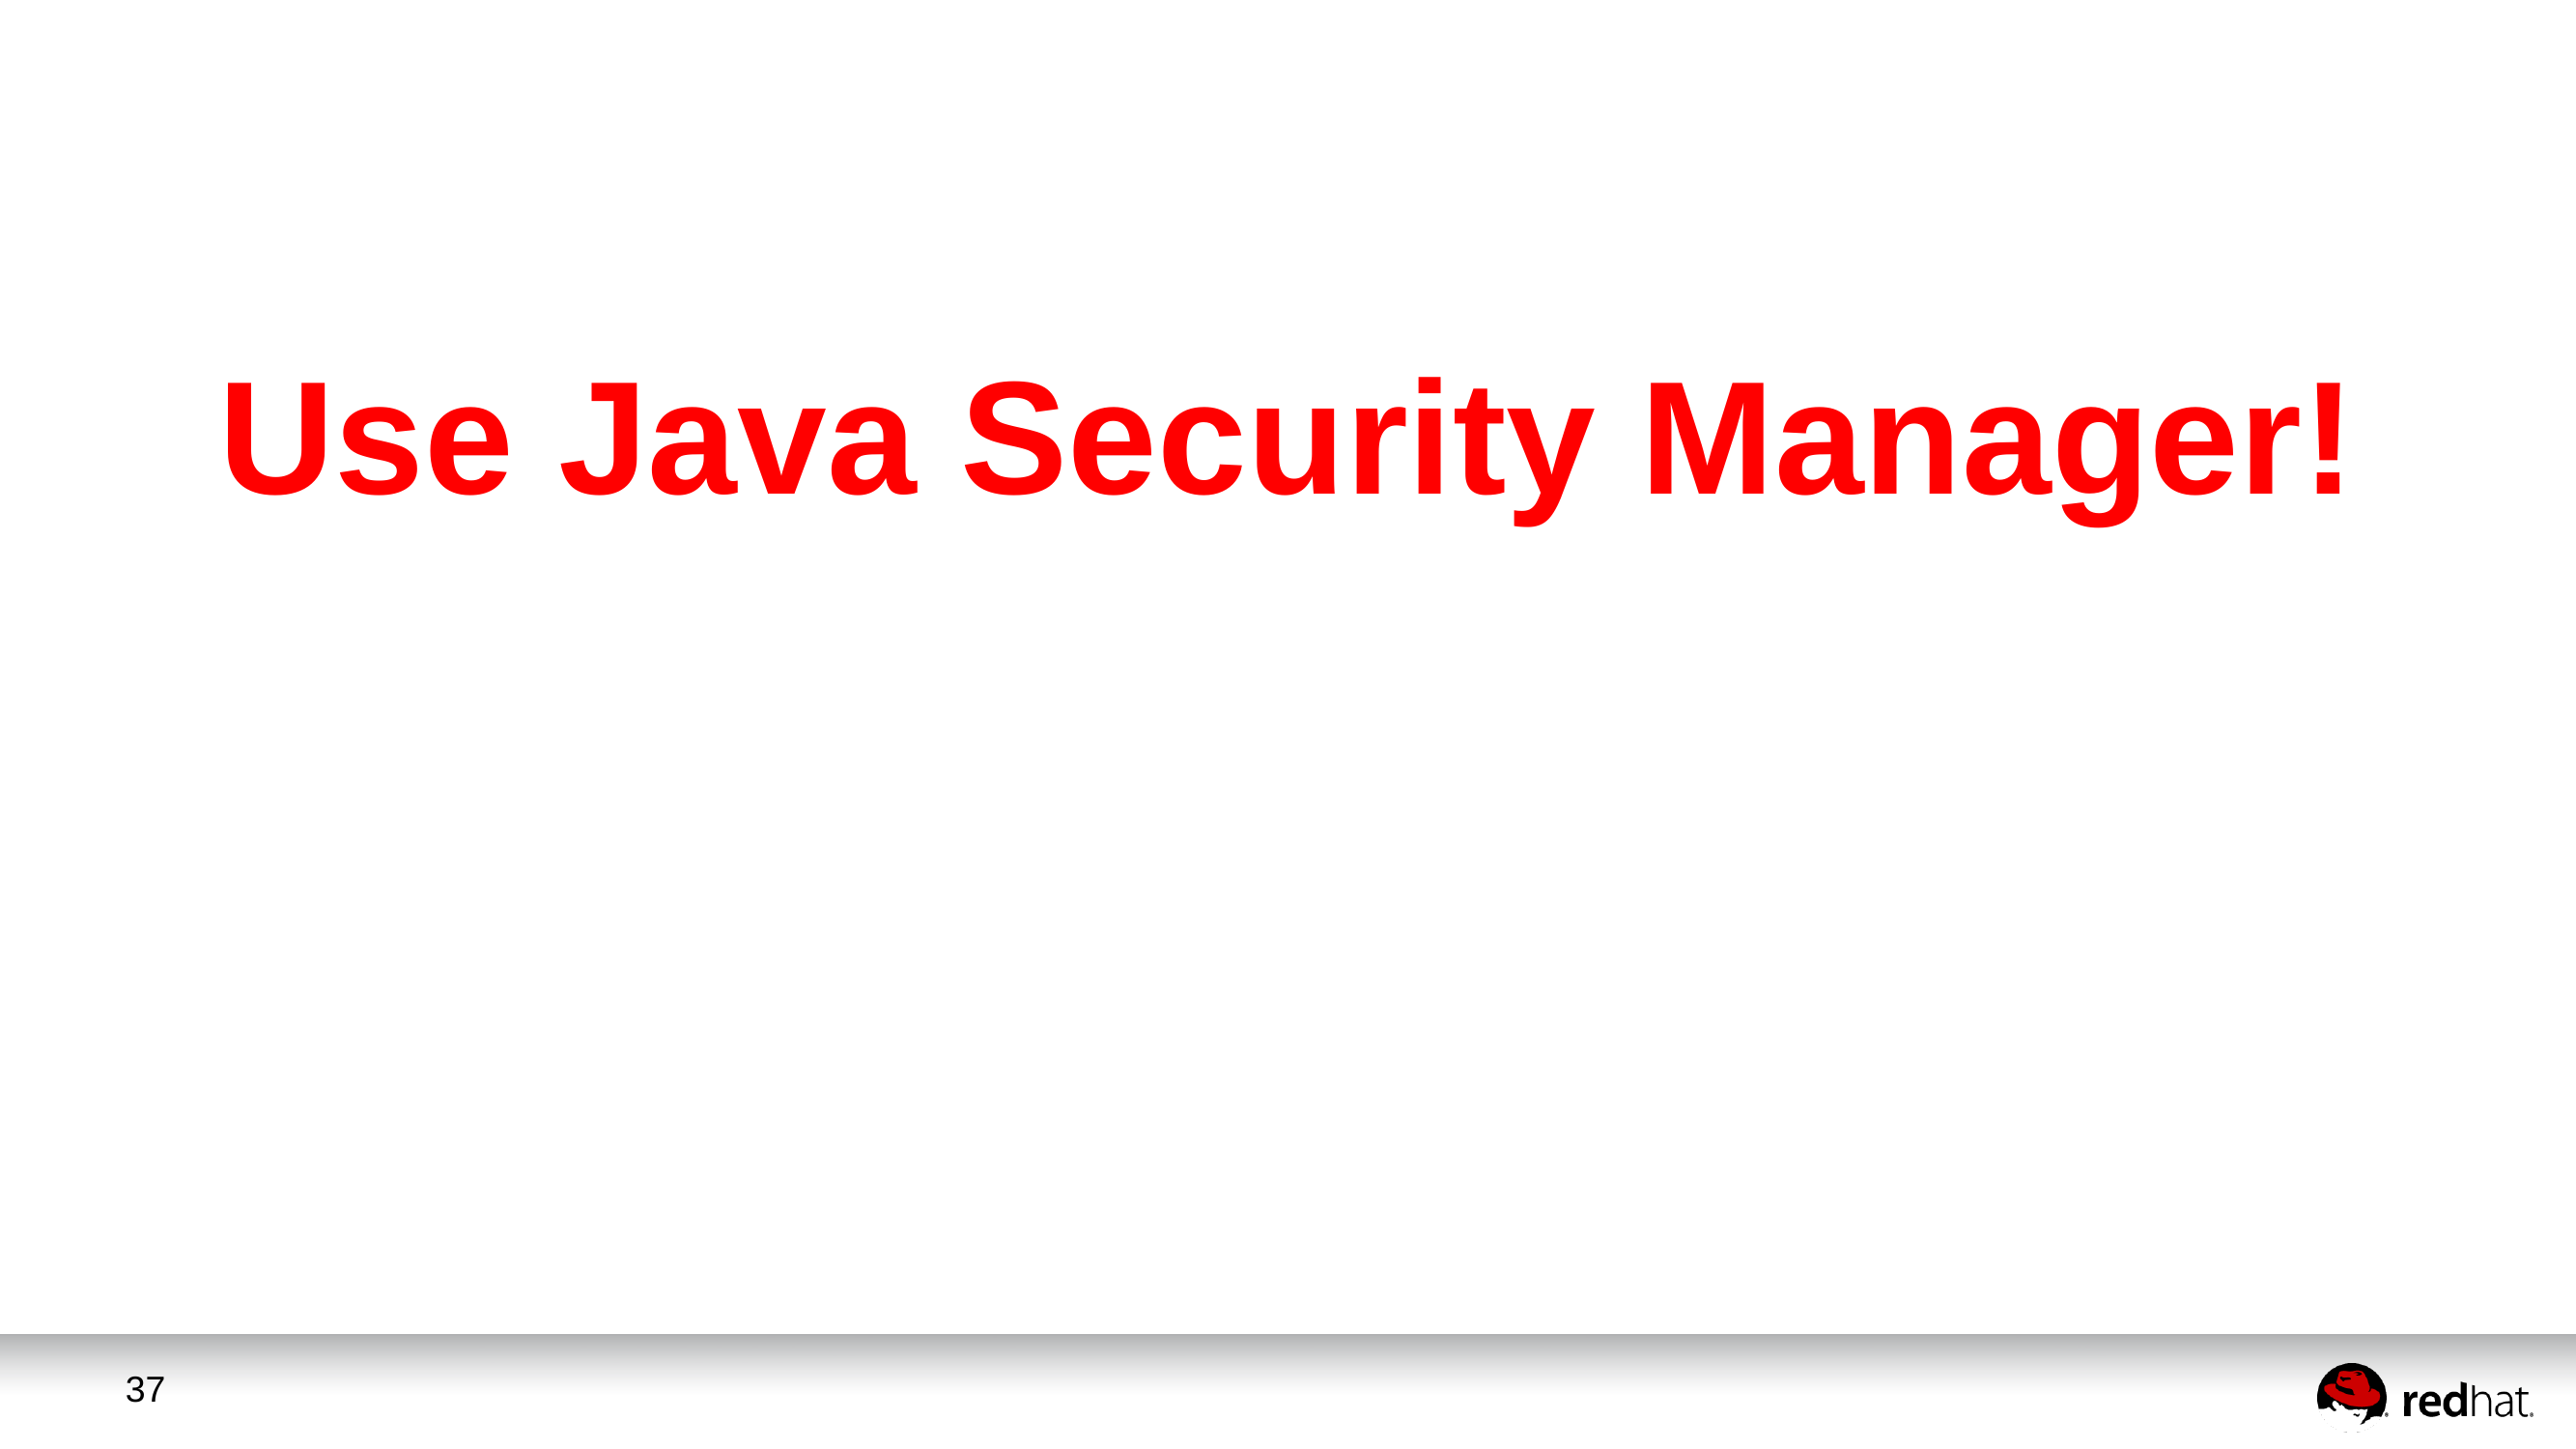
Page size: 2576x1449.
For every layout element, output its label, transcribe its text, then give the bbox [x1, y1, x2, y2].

picture [0, 1334, 2576, 1445]
subtitle Use Java Security Manager! [128, 57, 2448, 1179]
